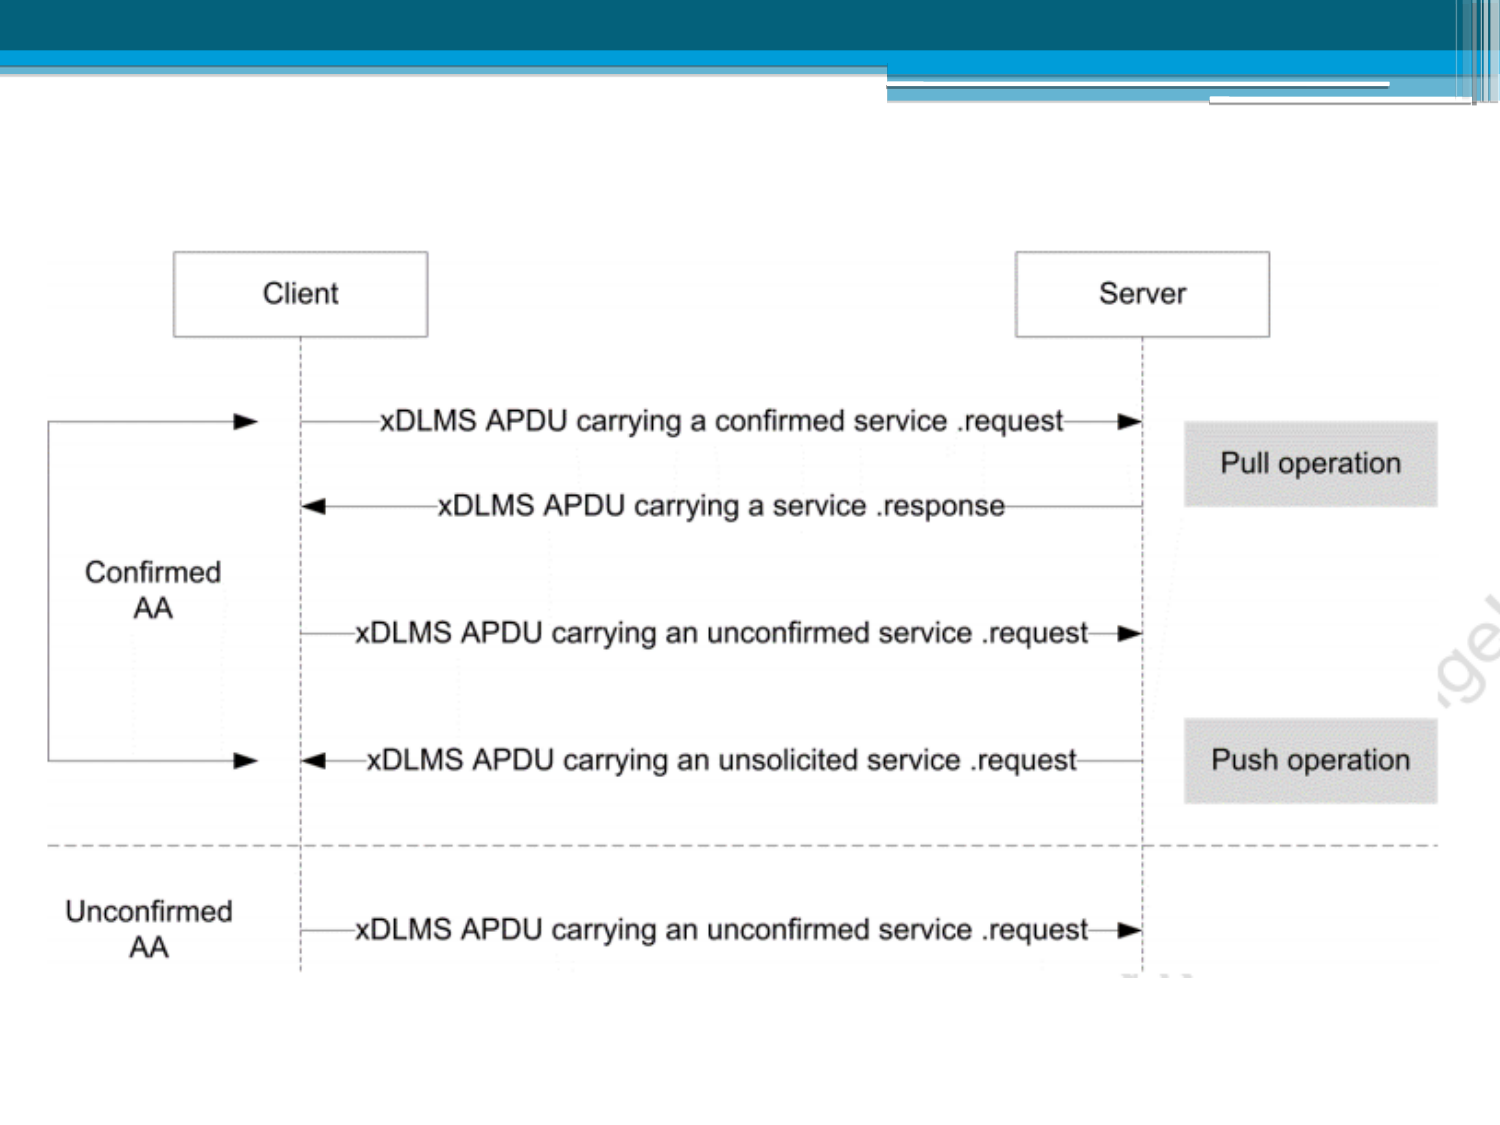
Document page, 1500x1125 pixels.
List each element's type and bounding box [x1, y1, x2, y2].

picture [0, 233, 1500, 978]
